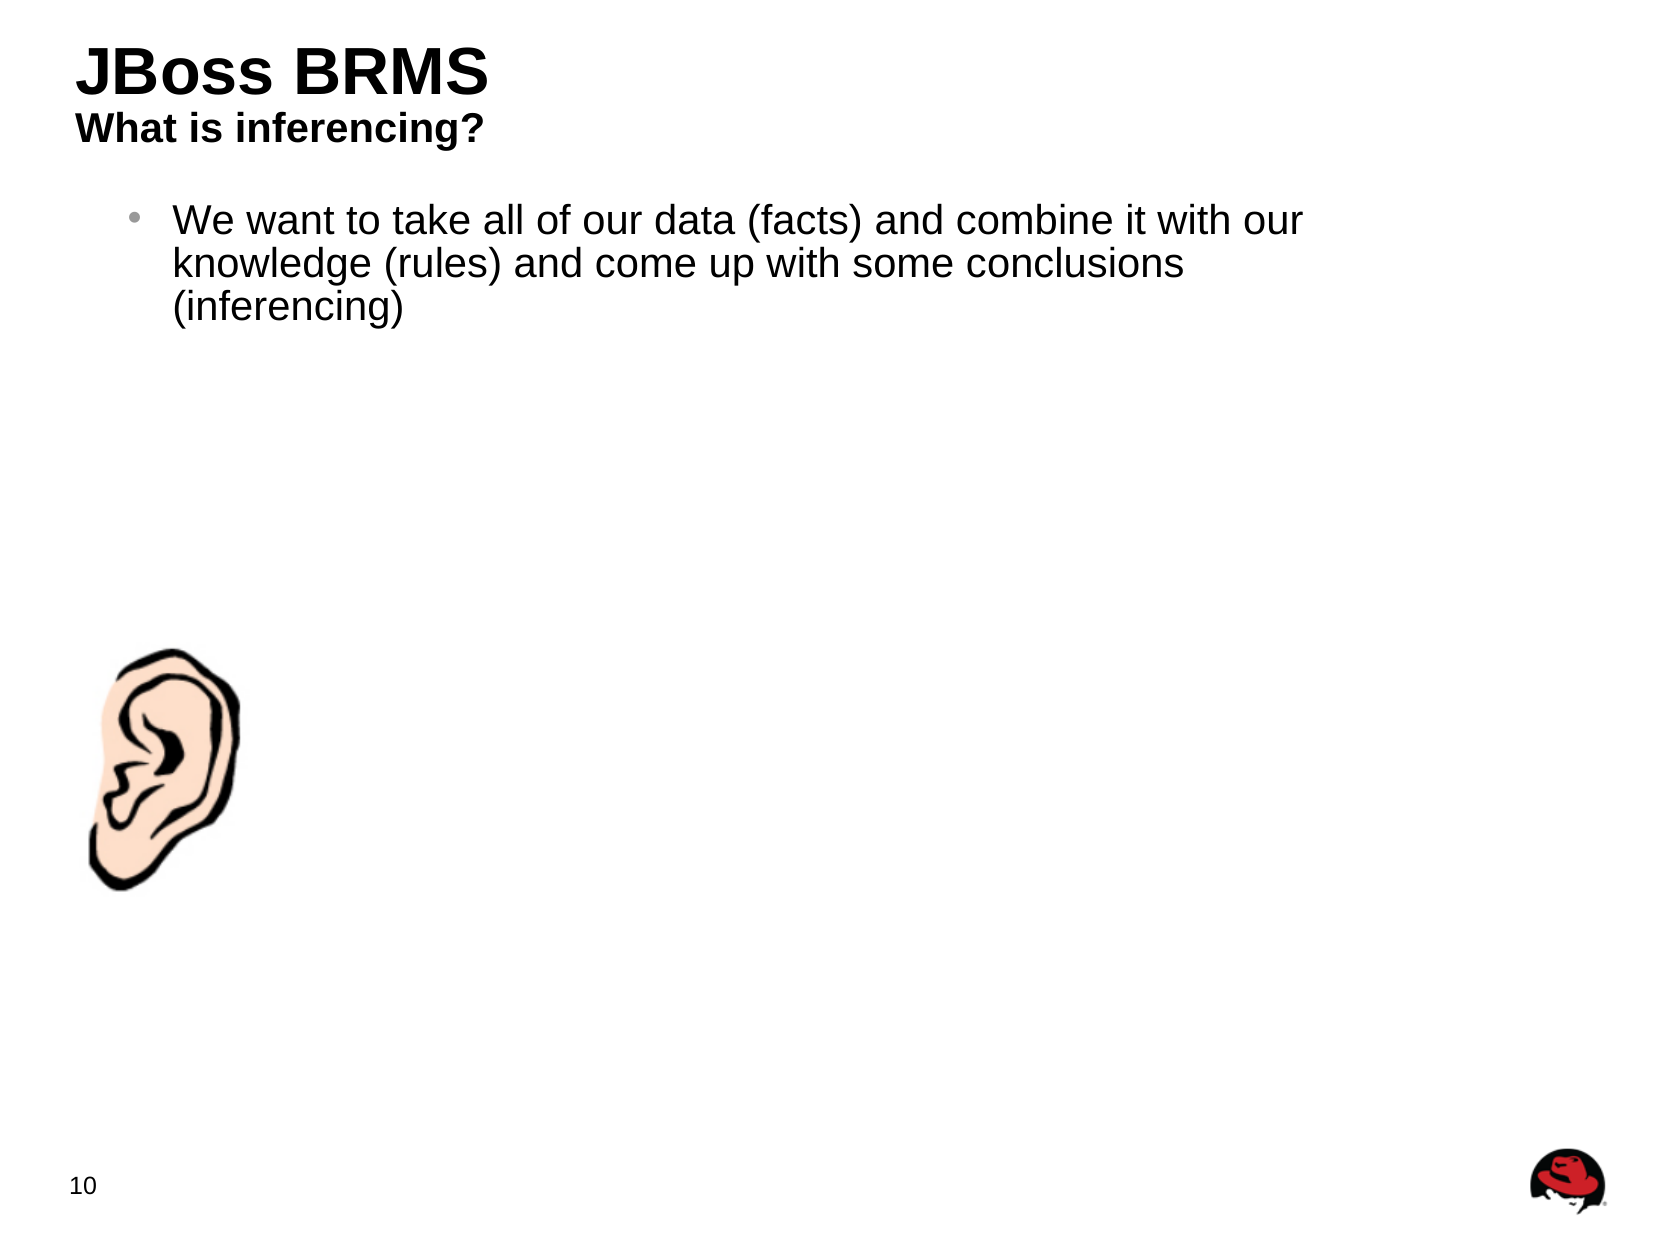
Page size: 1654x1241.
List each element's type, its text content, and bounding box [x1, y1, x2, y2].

picture [1529, 1146, 1613, 1224]
picture [72, 637, 263, 904]
title JBoss BRMS What is inferencing? [75, 36, 1388, 155]
list We want to take all of our data (facts) and combine it with our knowledge (rules) and come up with some conclusions (inferencing) [112, 200, 1388, 988]
